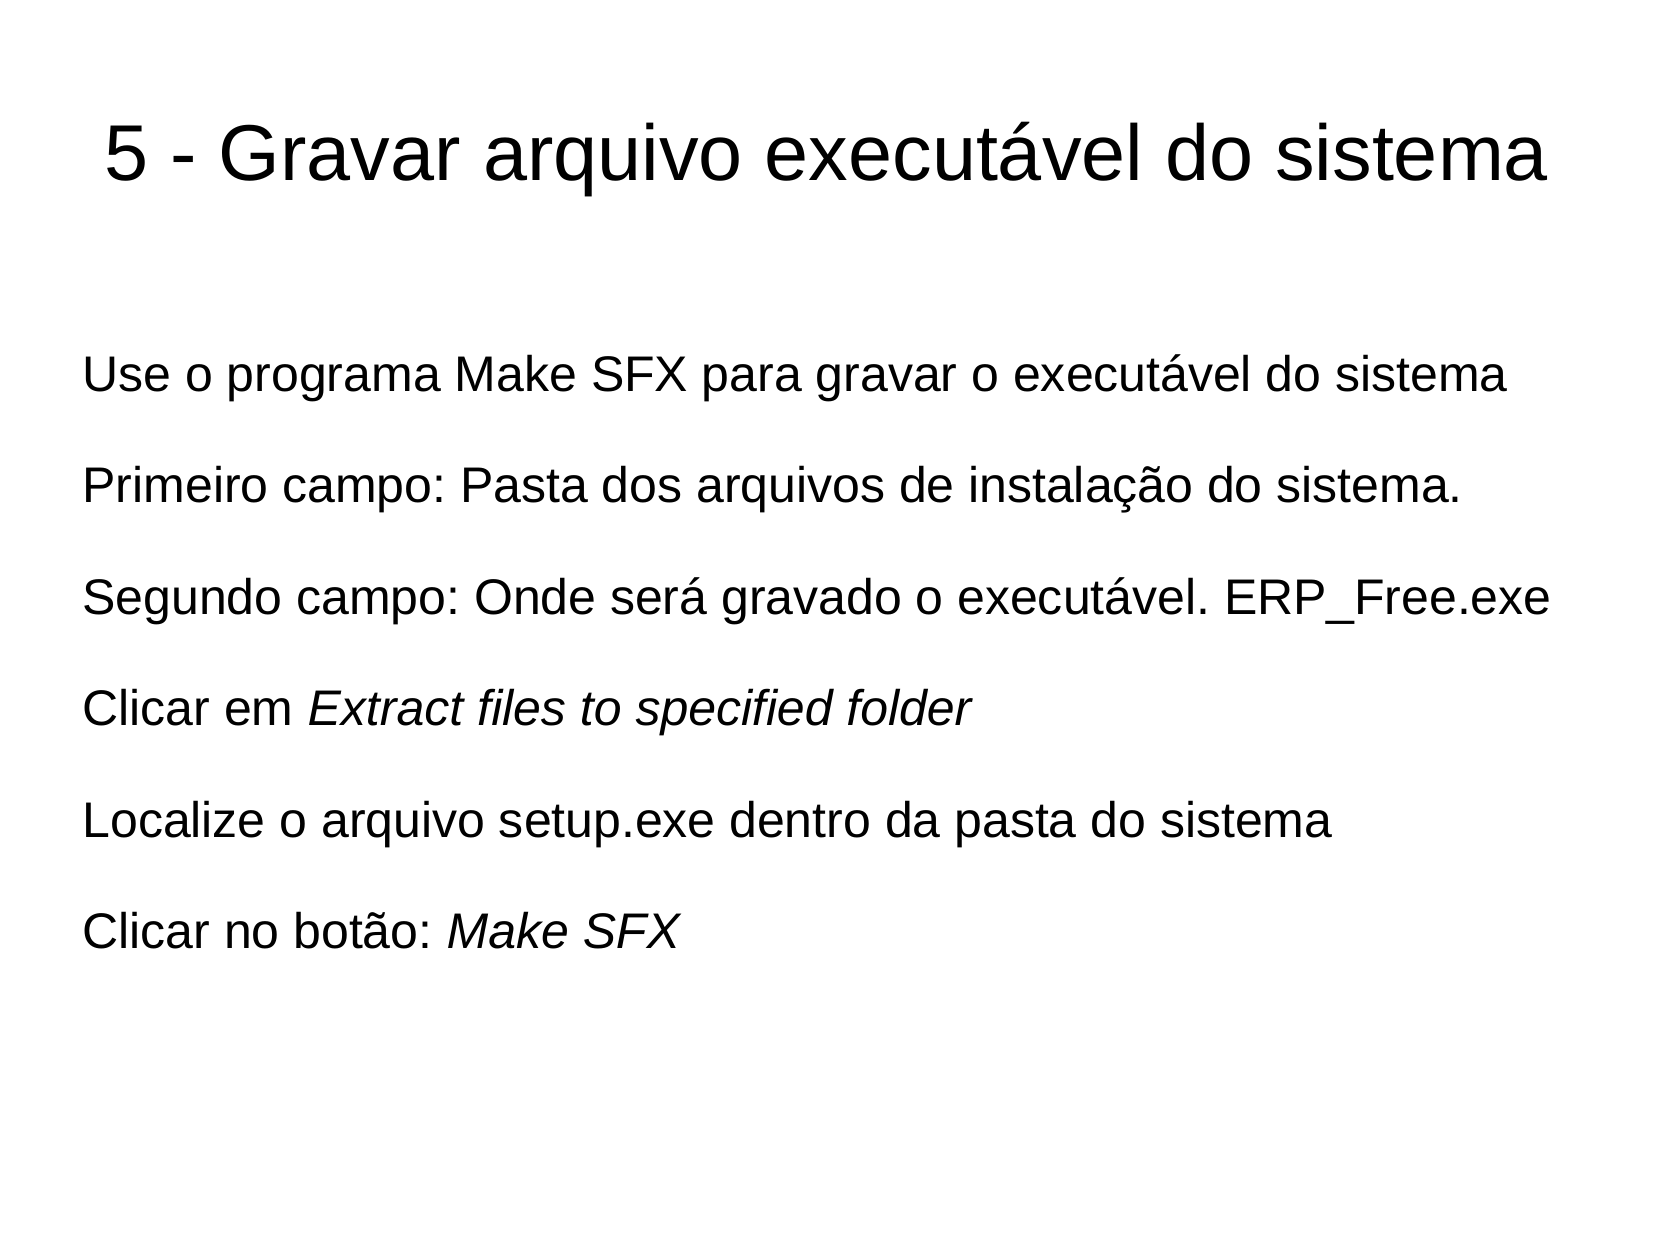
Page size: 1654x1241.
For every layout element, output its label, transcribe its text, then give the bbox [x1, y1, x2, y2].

title 5 - Gravar arquivo executável do sistema [82, 49, 1571, 257]
subtitle Use o programa Make SFX para gravar o executável do sistema Primeiro campo: Pasta dos arquivos de instalação do sistema. Segundo campo: Onde será gravado o executável. ERP_Free.exe Clicar em Extract files to specified folder Localize o arquivo setup.exe dentro da pasta do sistema Clicar no botão: Make SFX [82, 290, 1571, 1010]
